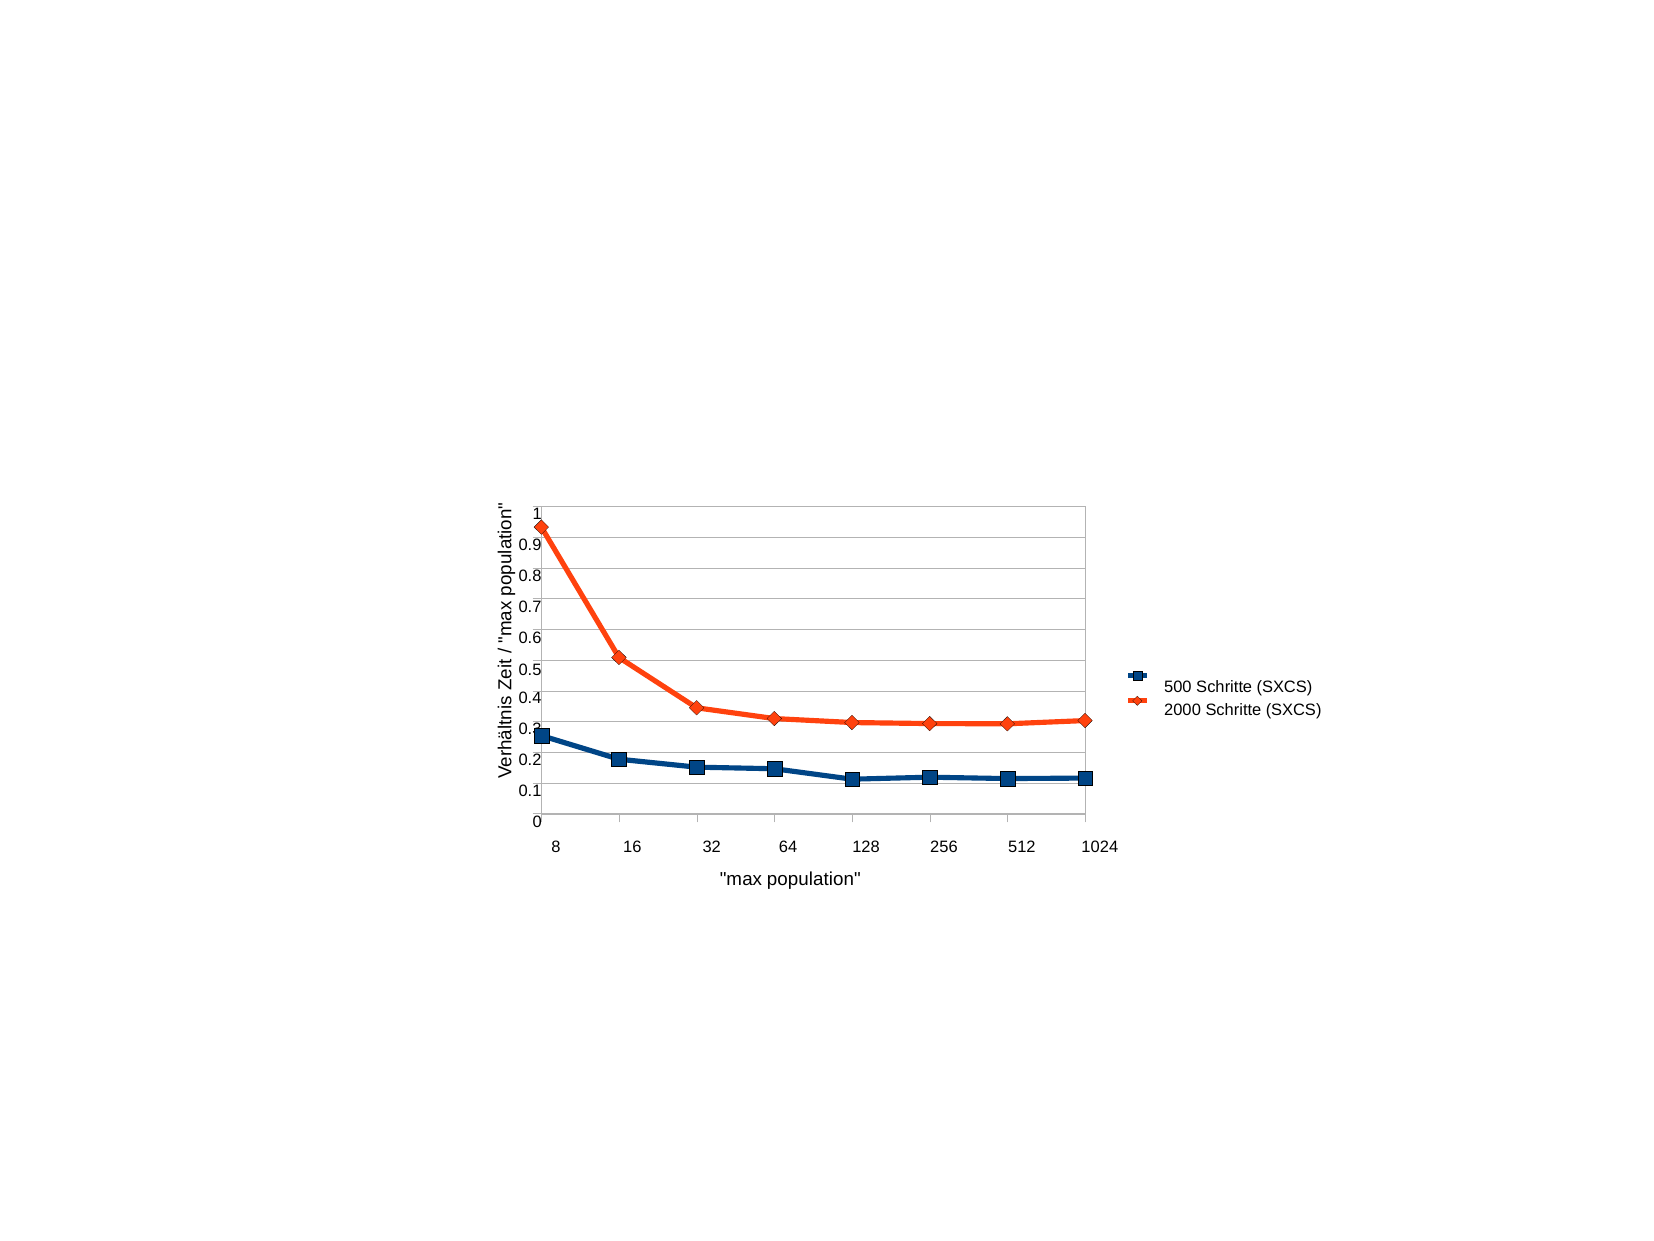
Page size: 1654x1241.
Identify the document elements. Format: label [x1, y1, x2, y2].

picture [450, 487, 1349, 900]
